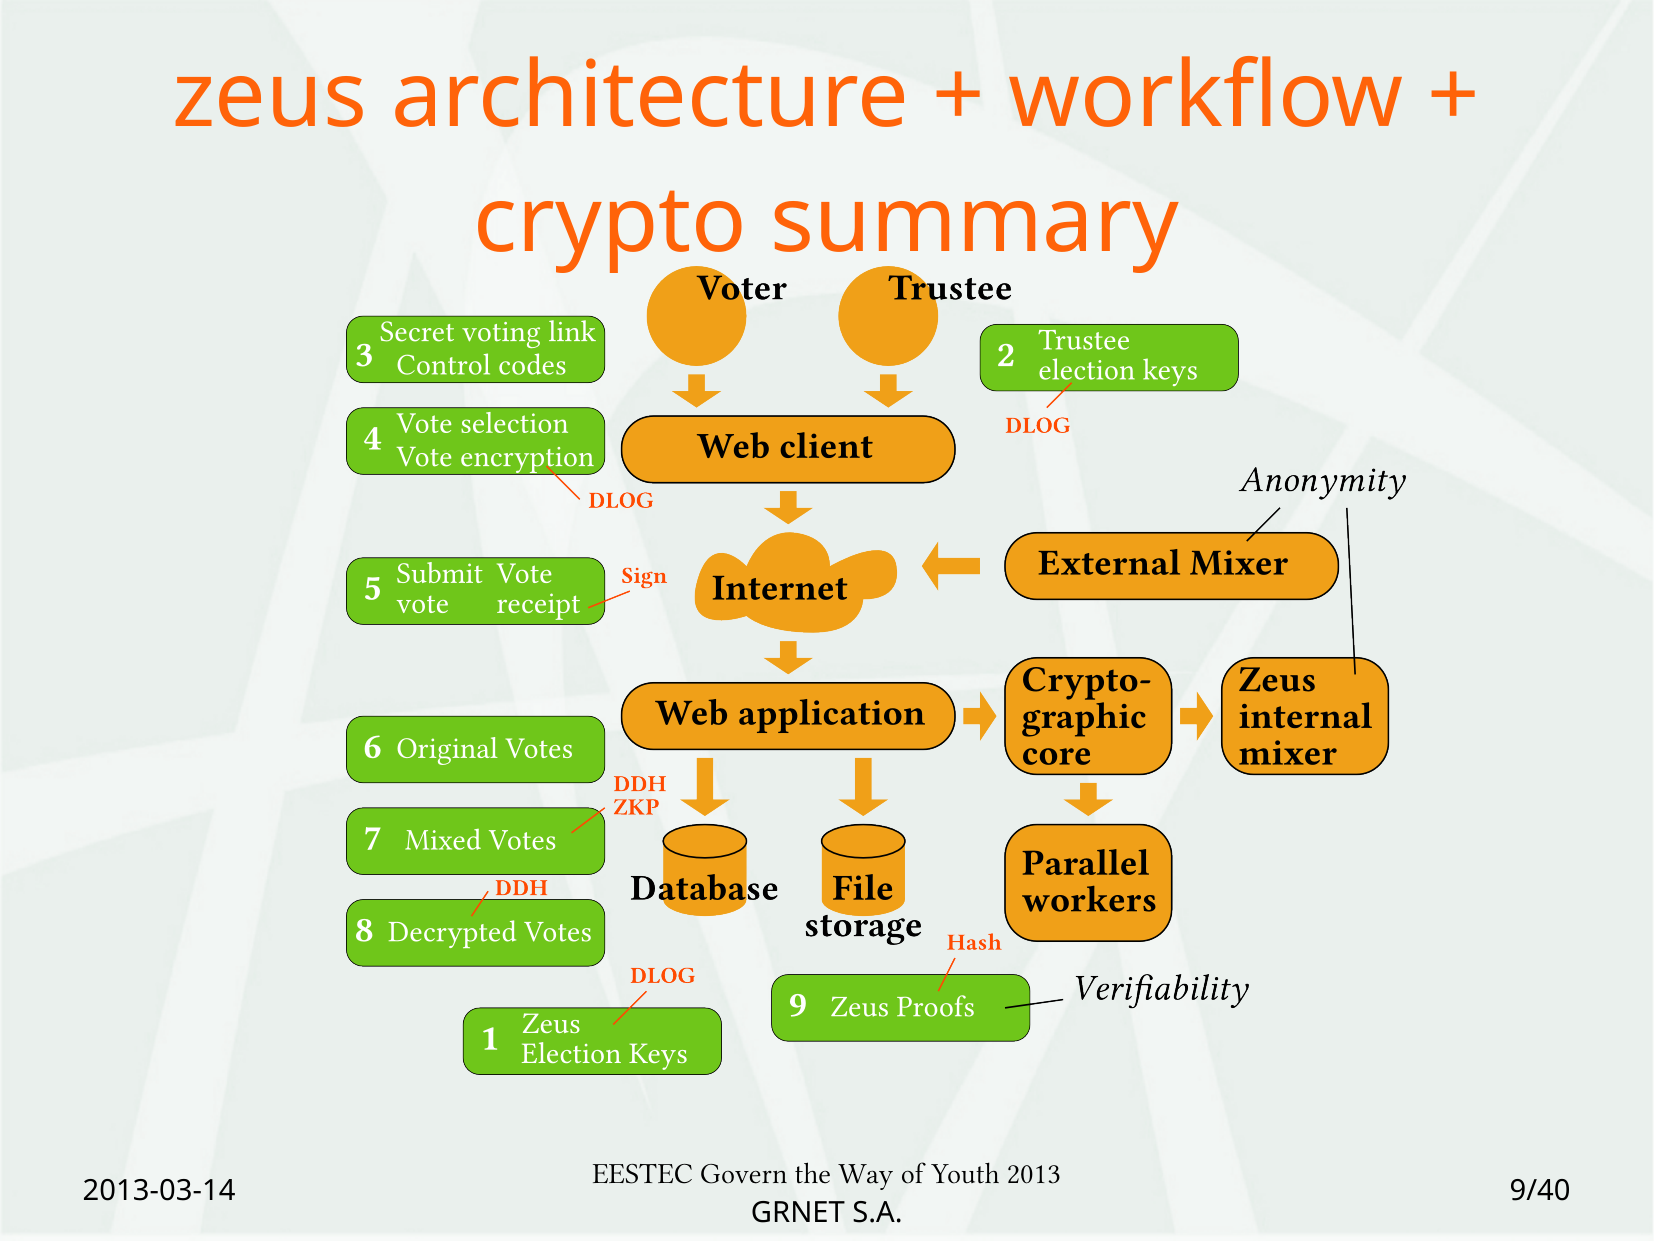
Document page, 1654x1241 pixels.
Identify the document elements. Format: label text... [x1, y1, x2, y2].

picture [0, 0, 1654, 1241]
title zeus architecture + workflow + crypto summary [82, 48, 1571, 258]
